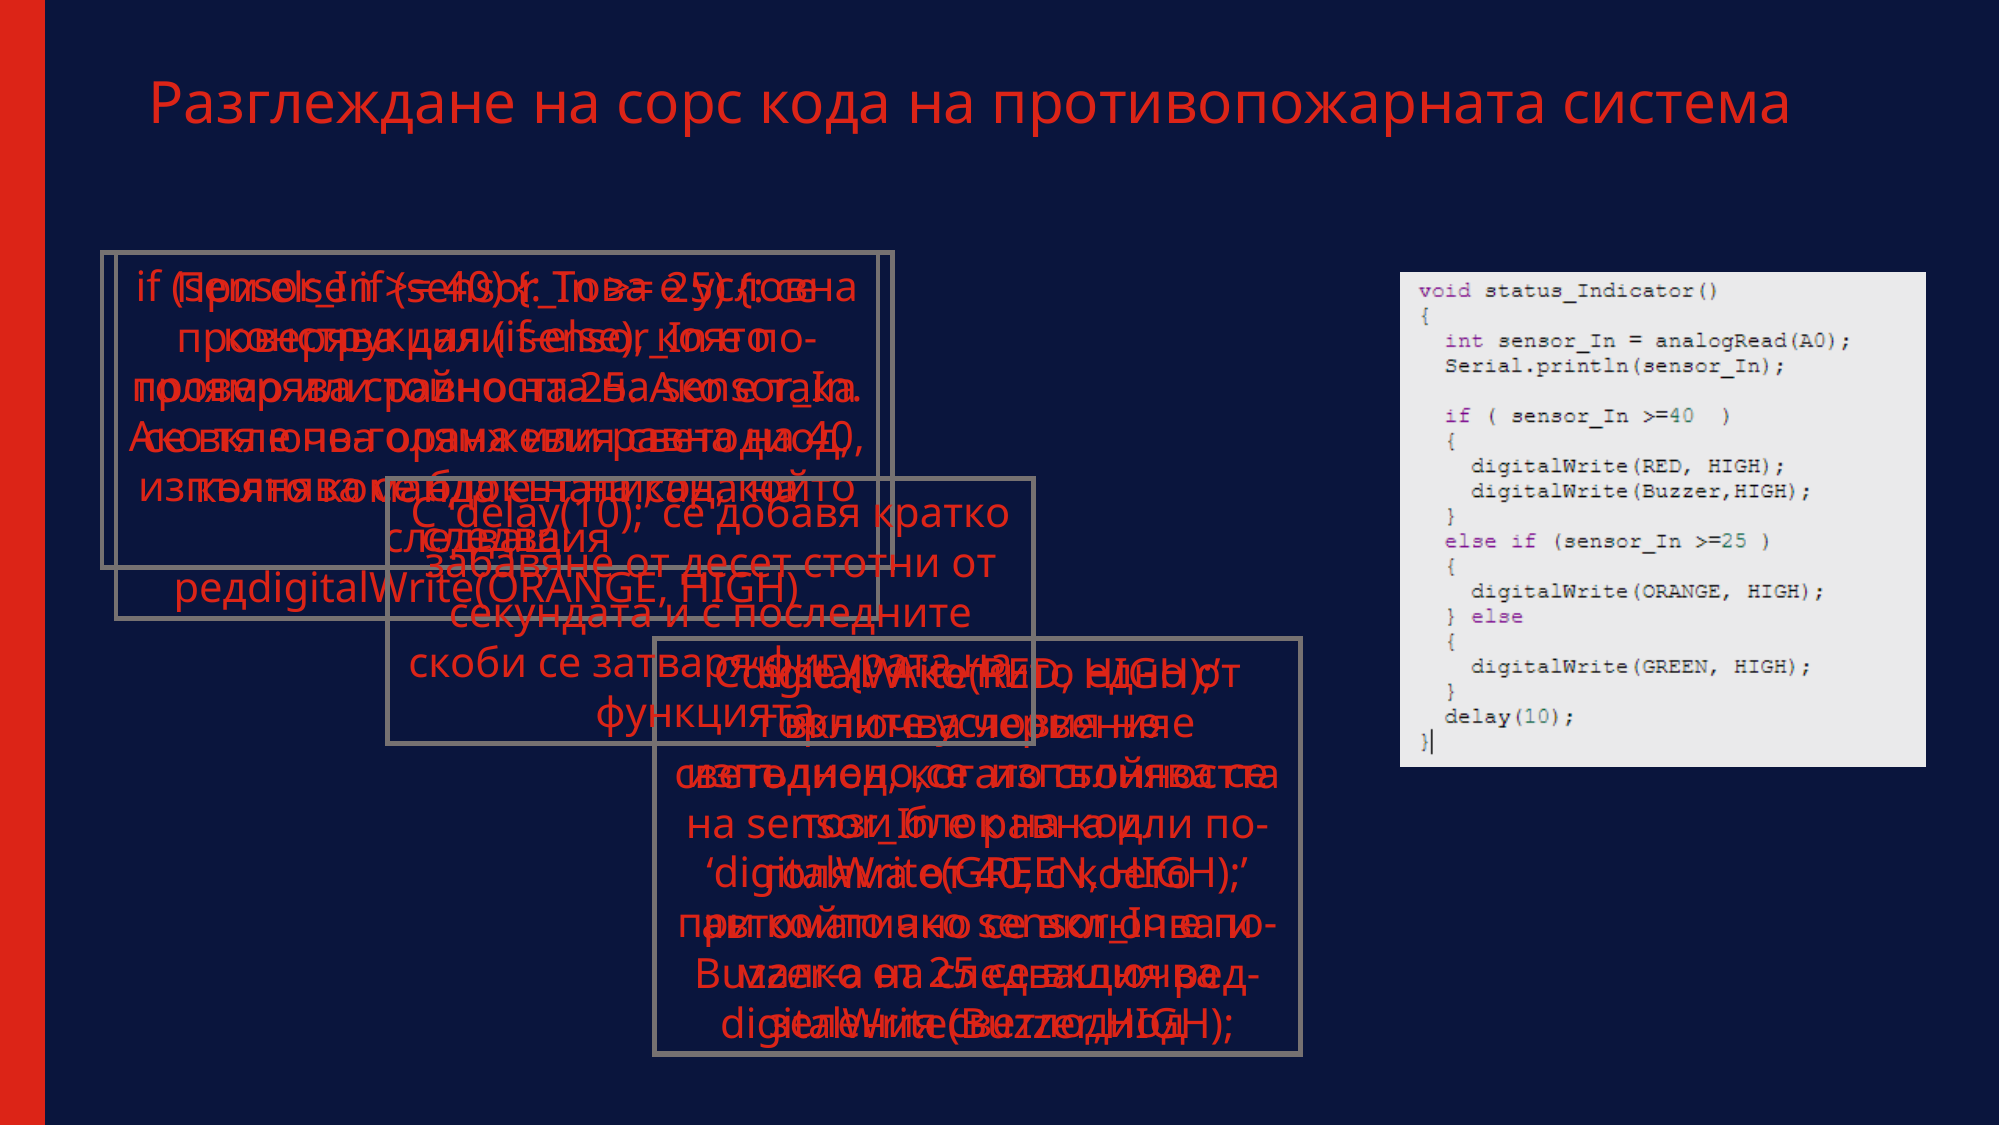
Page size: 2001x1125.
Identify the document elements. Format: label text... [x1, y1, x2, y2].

title Разглеждане на сорс кода на противопожарната система [133, 50, 1822, 185]
text_box С ‘else {:’ Ако нито едно от горните условия не е изпълнено,се изпълнява се този блок на код. ‘digitalWrite(GREEN, HIGH);’ при който ако sensor_In е по-малко от 25 се включва зеления светлодиод [654, 696, 1031, 741]
text_box При else if (sensor_In >= 25) {: се проверява дали sensor_In е по-голямо или равно на 25. Ако е така се включва оранжевия светодиод, която команда е написана на следващия редdigitalWrite(ORANGE, HIGH) [116, 252, 879, 521]
text_box С ‘delay(10);’ се добавя кратко забавяне от десет стотни от секундата и с последните скоби се затваря фигурата на функцията [387, 478, 1034, 696]
text_box С ‘else {:’ Ако нито едно от горните условия не е изпълнено,се изпълнява се този блок на код. ‘digitalWrite(GREEN, HIGH);’ при който ако sensor_In е по-малко от 25 се включва зеления светлодиод [654, 638, 1301, 957]
picture [1400, 272, 1926, 767]
